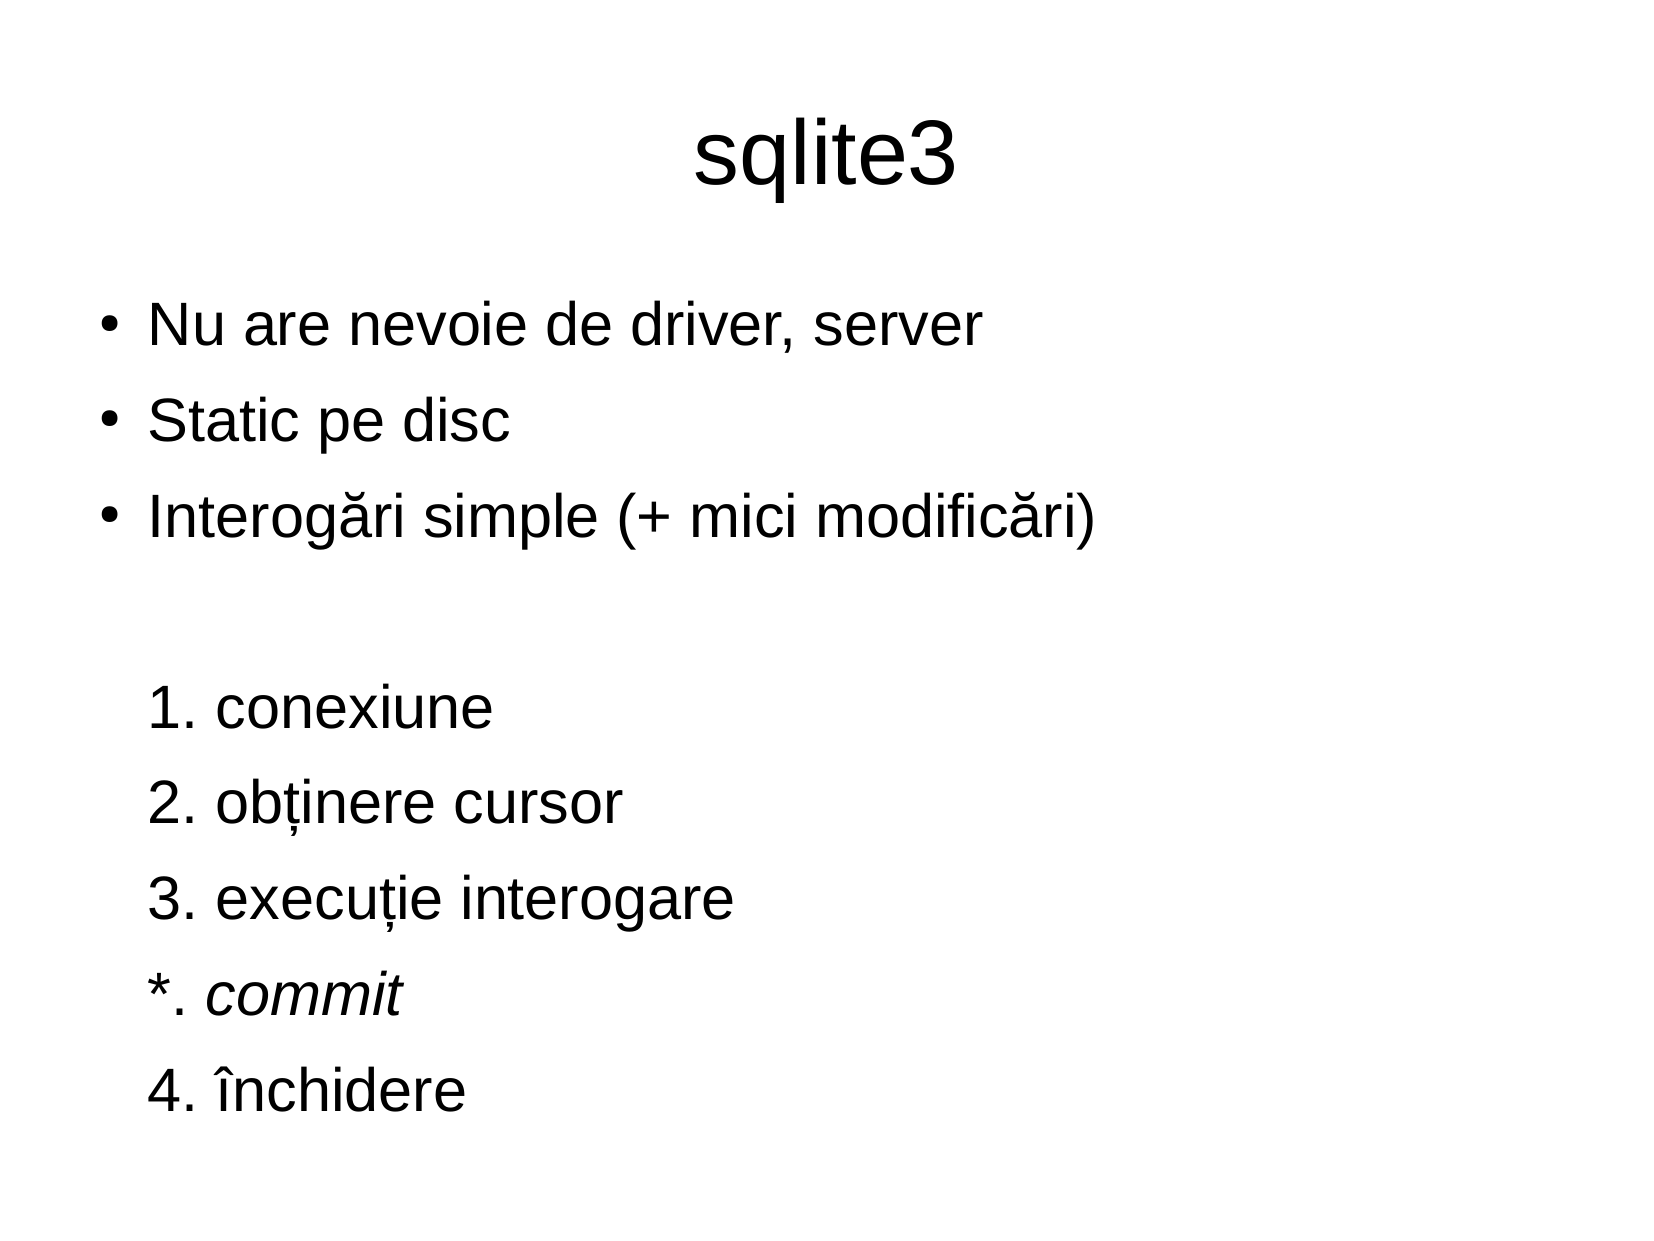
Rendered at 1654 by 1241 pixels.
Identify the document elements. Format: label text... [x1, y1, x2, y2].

list Nu are nevoie de driver, server Static pe disc Interogări simple (+ mici modificări) 1. conexiune 2. obținere cursor 3. execuție interogare *. commit 4. închidere [82, 290, 1571, 1126]
title sqlite3 [82, 49, 1571, 257]
